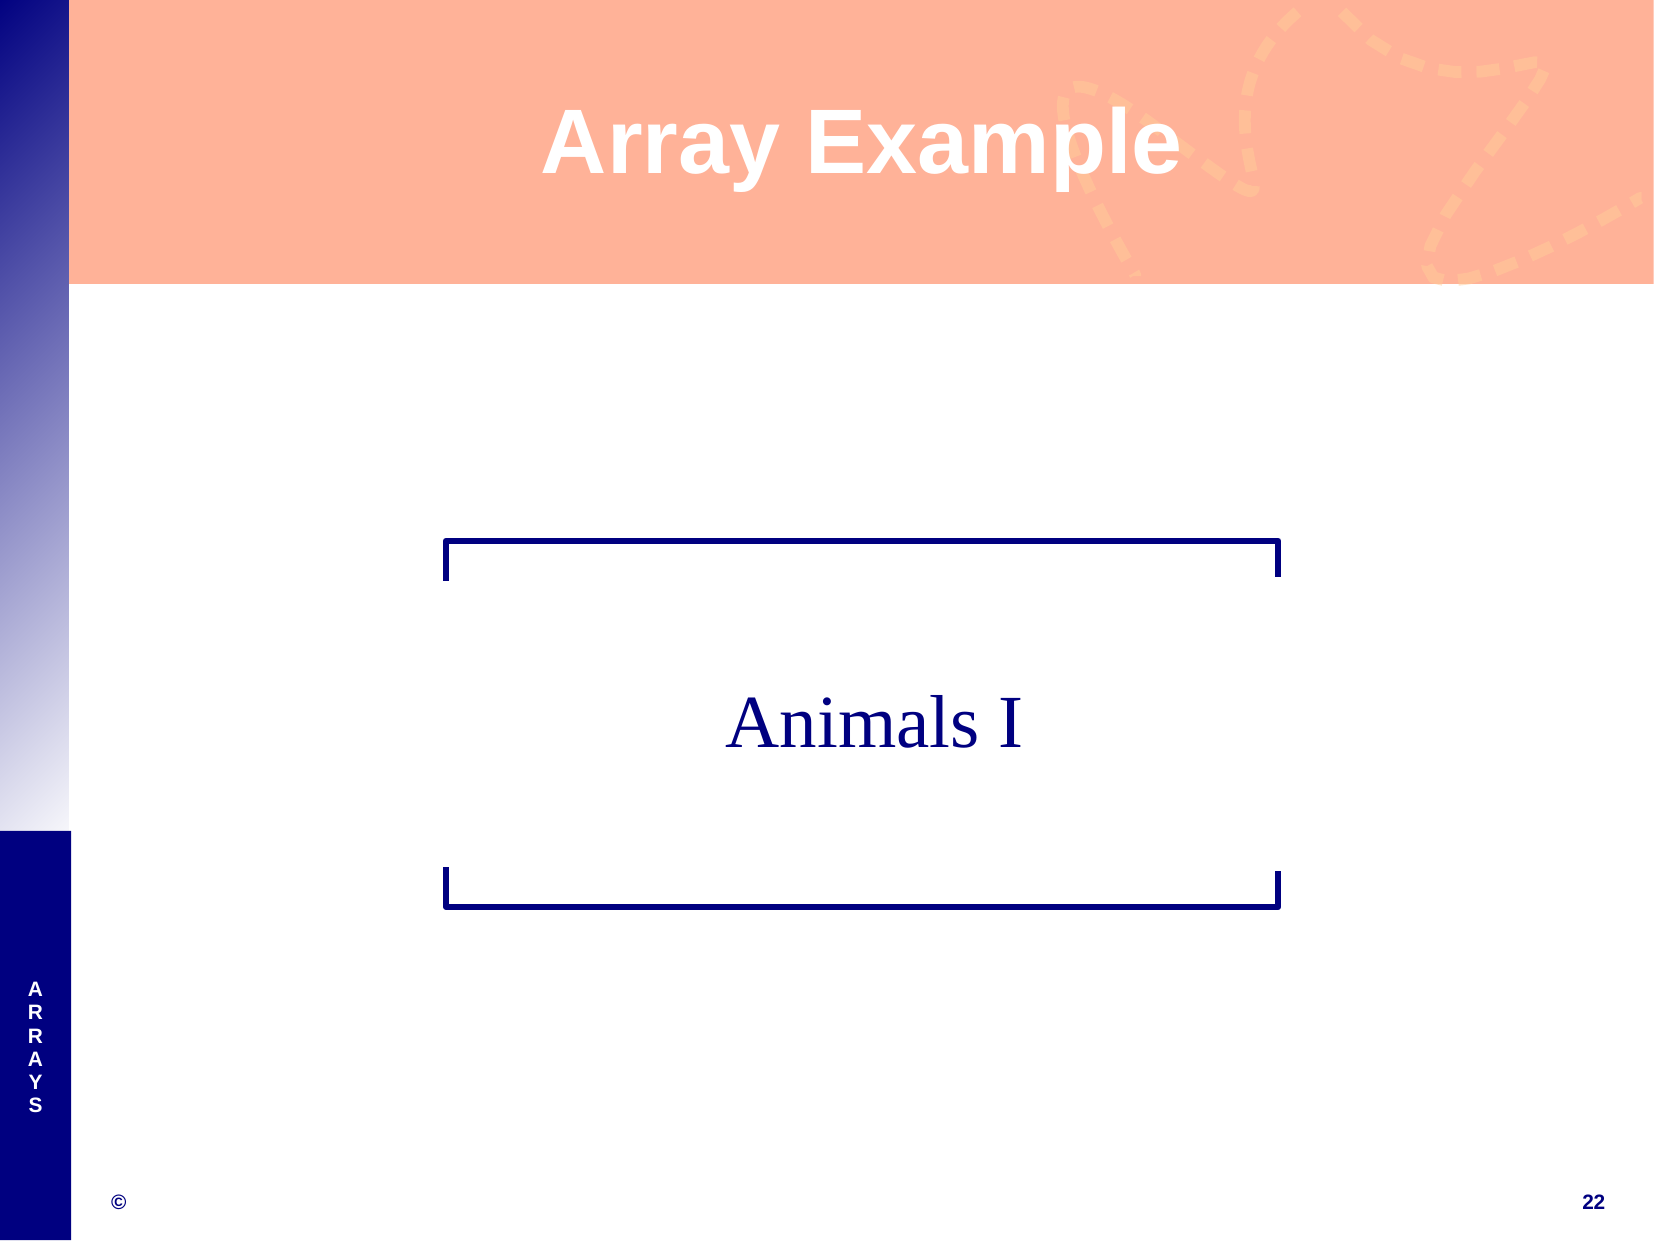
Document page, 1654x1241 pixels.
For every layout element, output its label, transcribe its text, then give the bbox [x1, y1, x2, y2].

title Array Example [70, 37, 1654, 246]
text_box Animals I [461, 513, 1263, 931]
text_box A R R A Y S [0, 830, 71, 1241]
